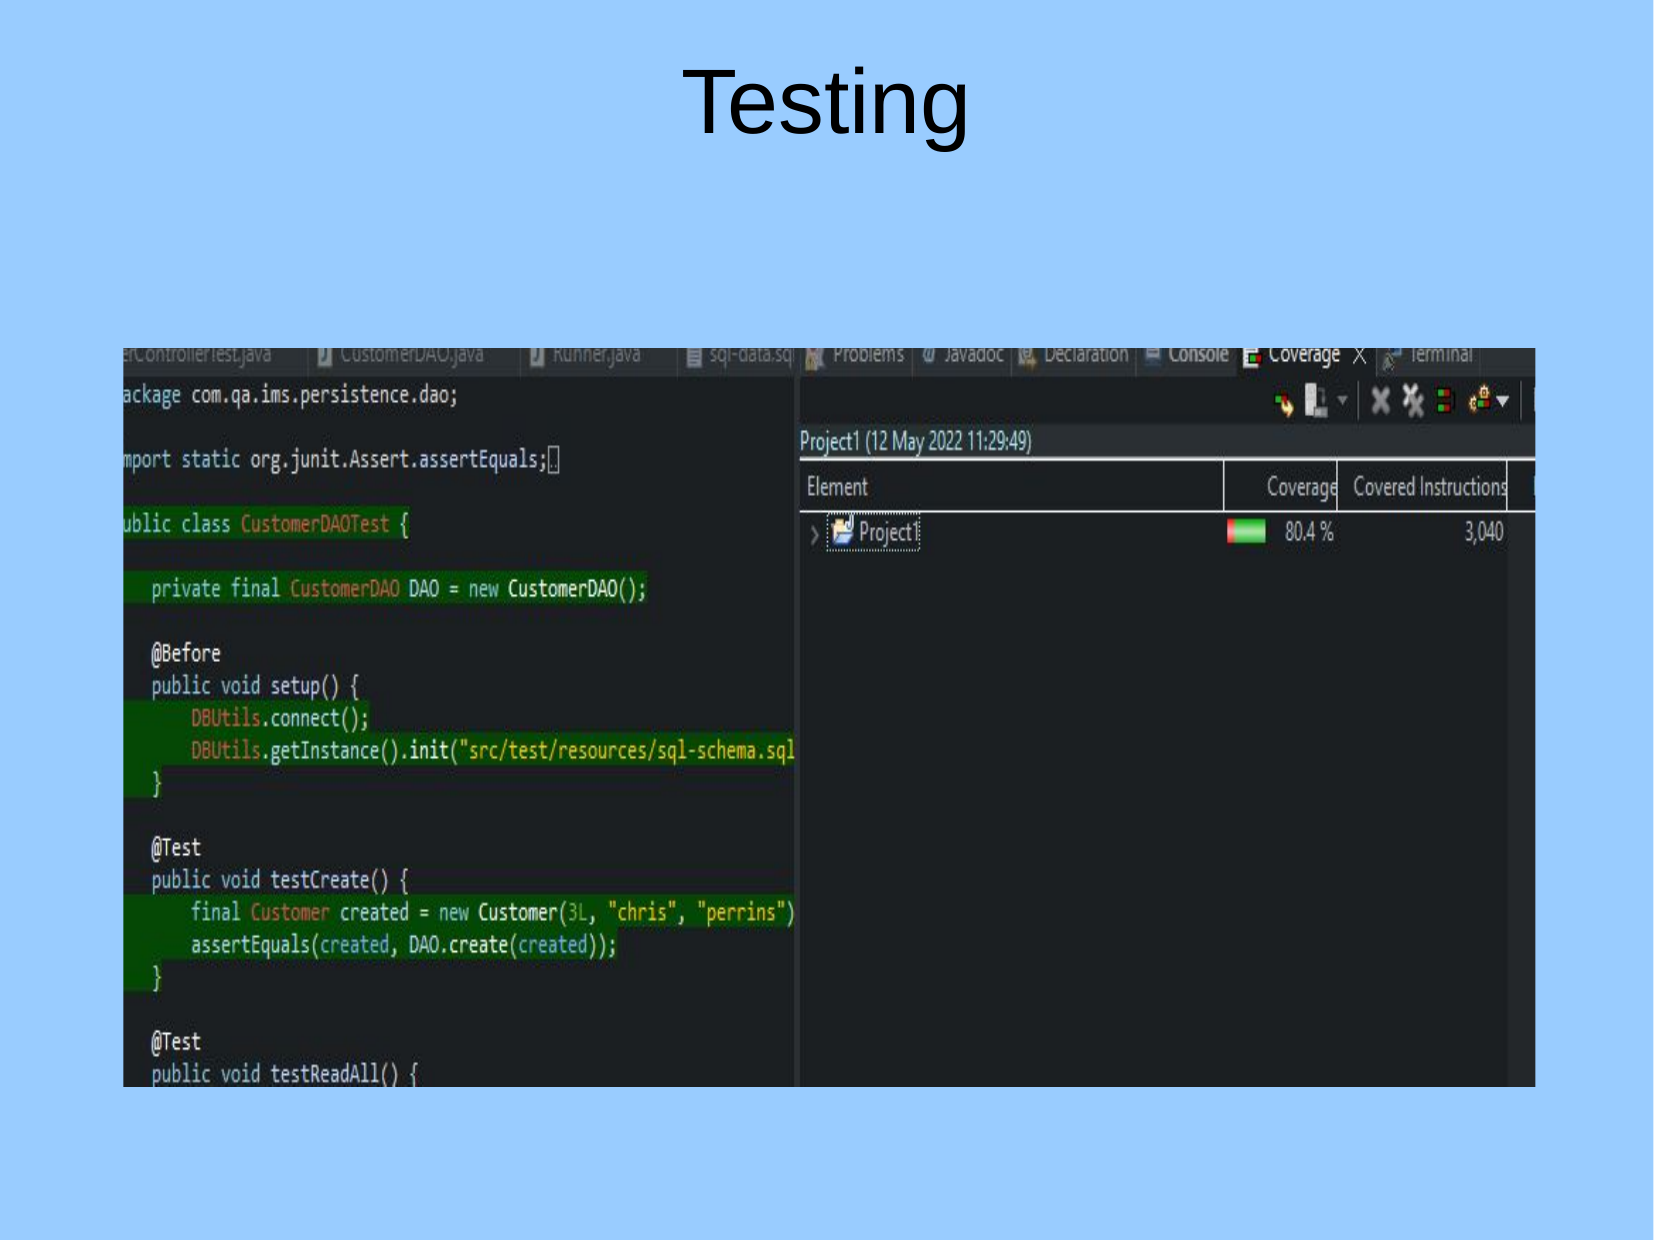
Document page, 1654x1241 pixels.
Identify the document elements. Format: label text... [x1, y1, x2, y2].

picture [123, 348, 1536, 1087]
title Testing [82, 49, 1571, 257]
